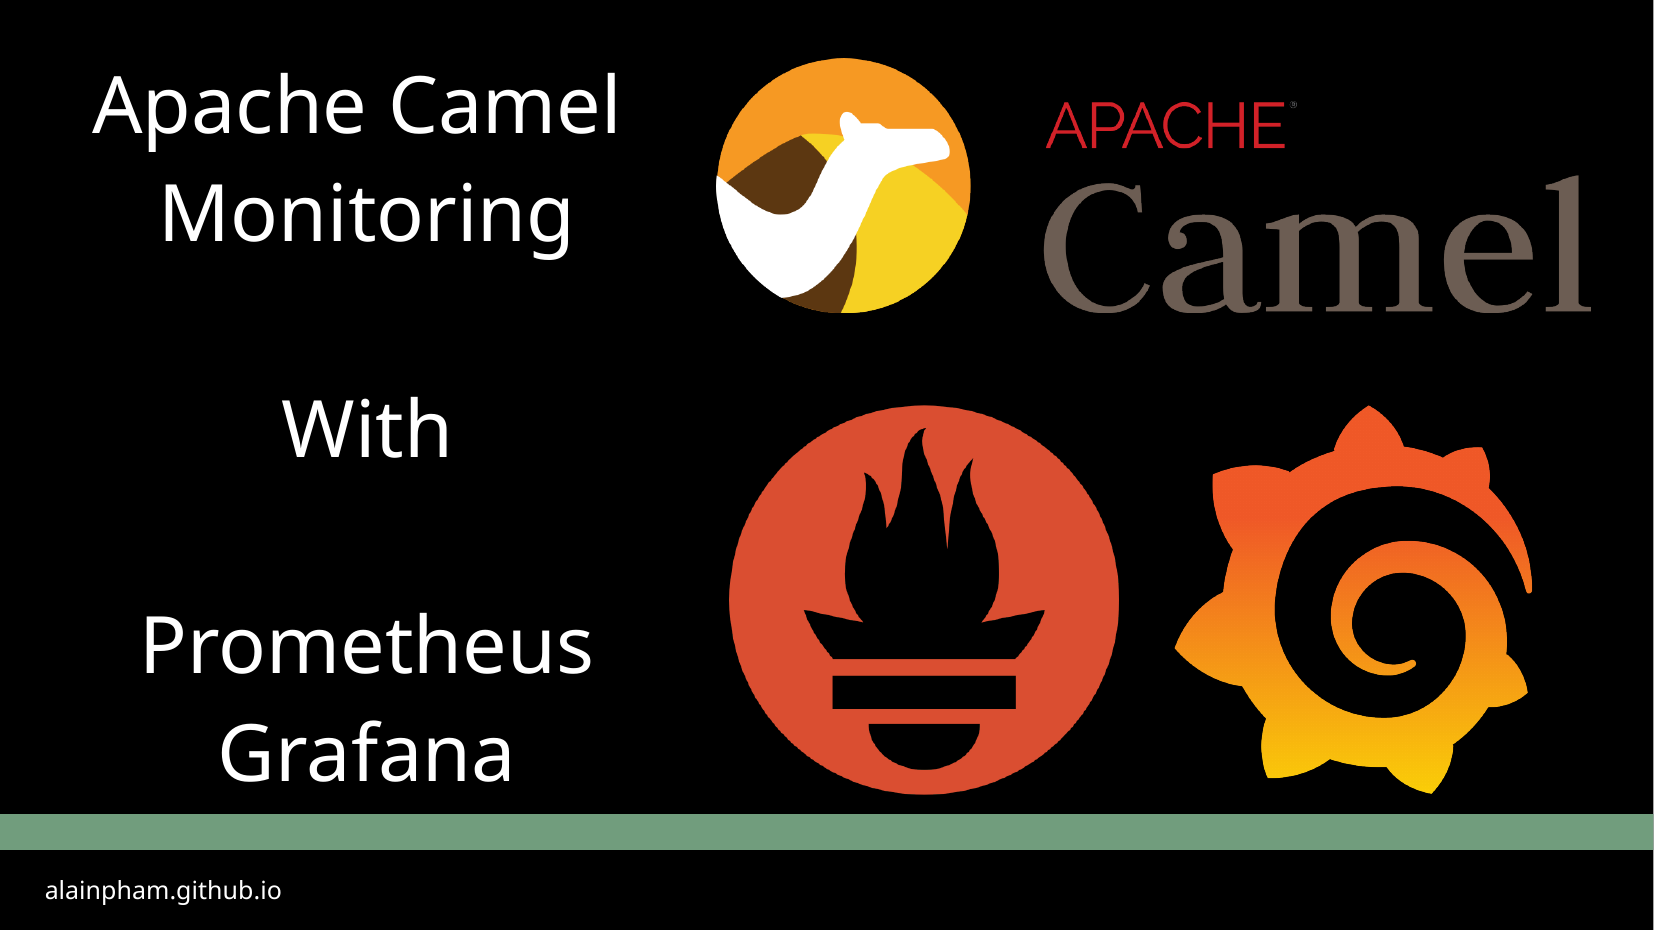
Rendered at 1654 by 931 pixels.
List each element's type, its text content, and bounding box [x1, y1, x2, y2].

picture [729, 404, 1119, 796]
picture [1170, 404, 1546, 796]
picture [716, 58, 1591, 313]
title Apache Camel Monitoring With Prometheus Grafana [29, 59, 706, 796]
